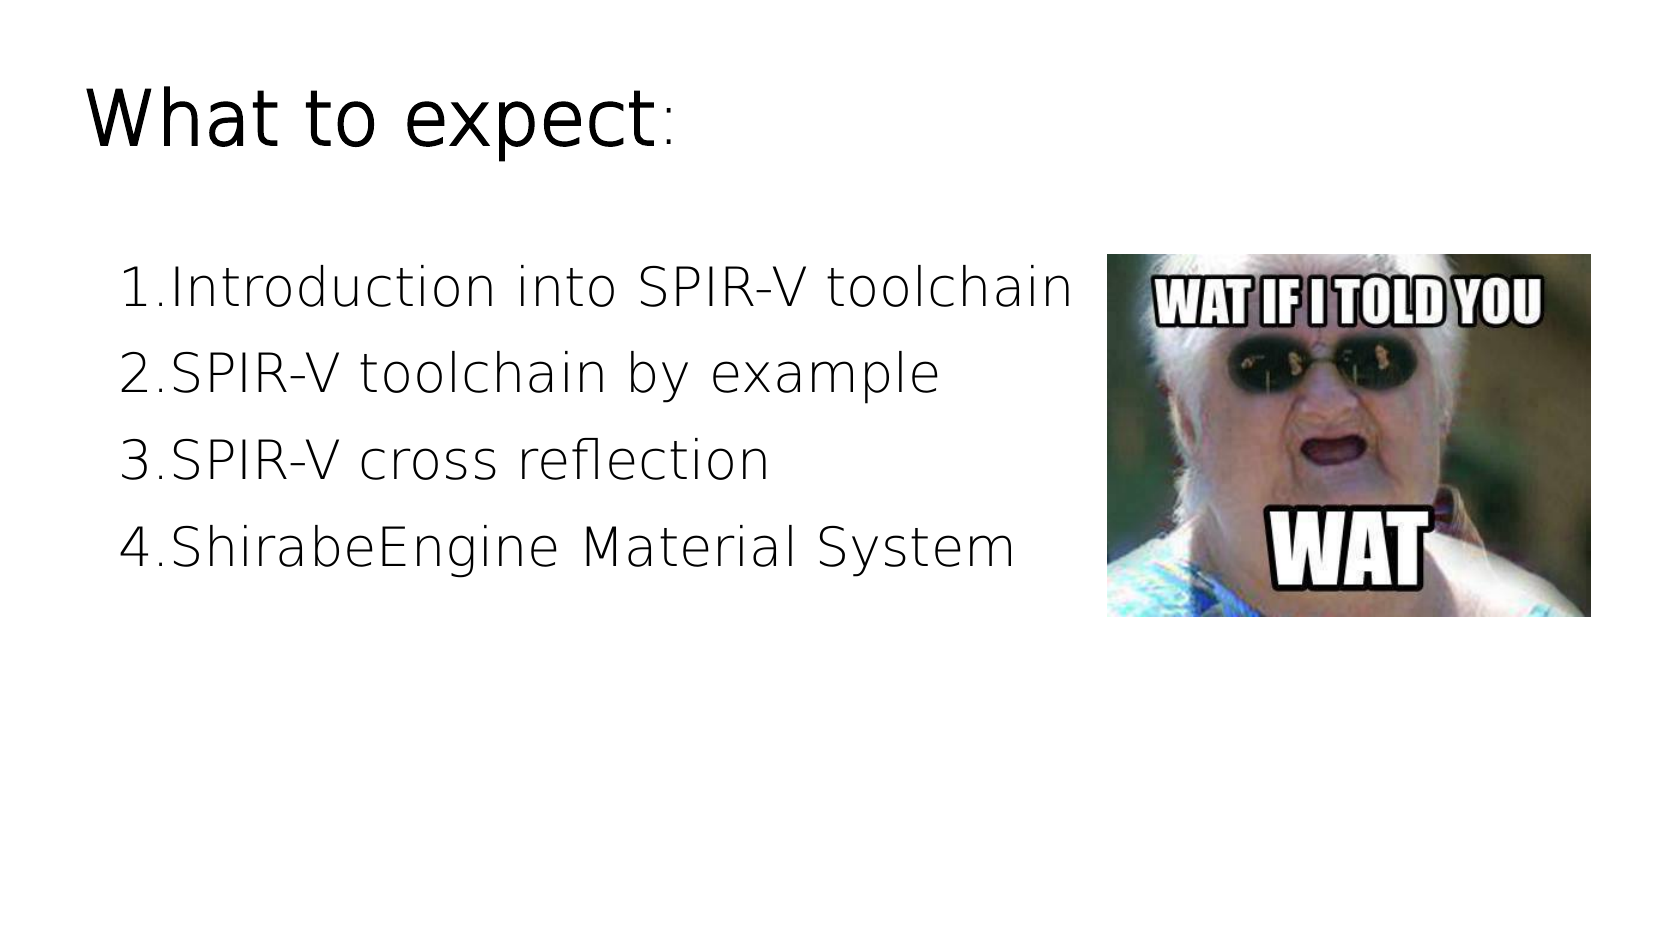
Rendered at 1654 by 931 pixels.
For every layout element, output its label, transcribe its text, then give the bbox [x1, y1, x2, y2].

subtitle What to expect: Introduction into SPIR-V toolchain SPIR-V toolchain by example SPIR-V cross reflection ShirabeEngine Material System [82, 75, 1571, 856]
picture [1107, 254, 1591, 618]
